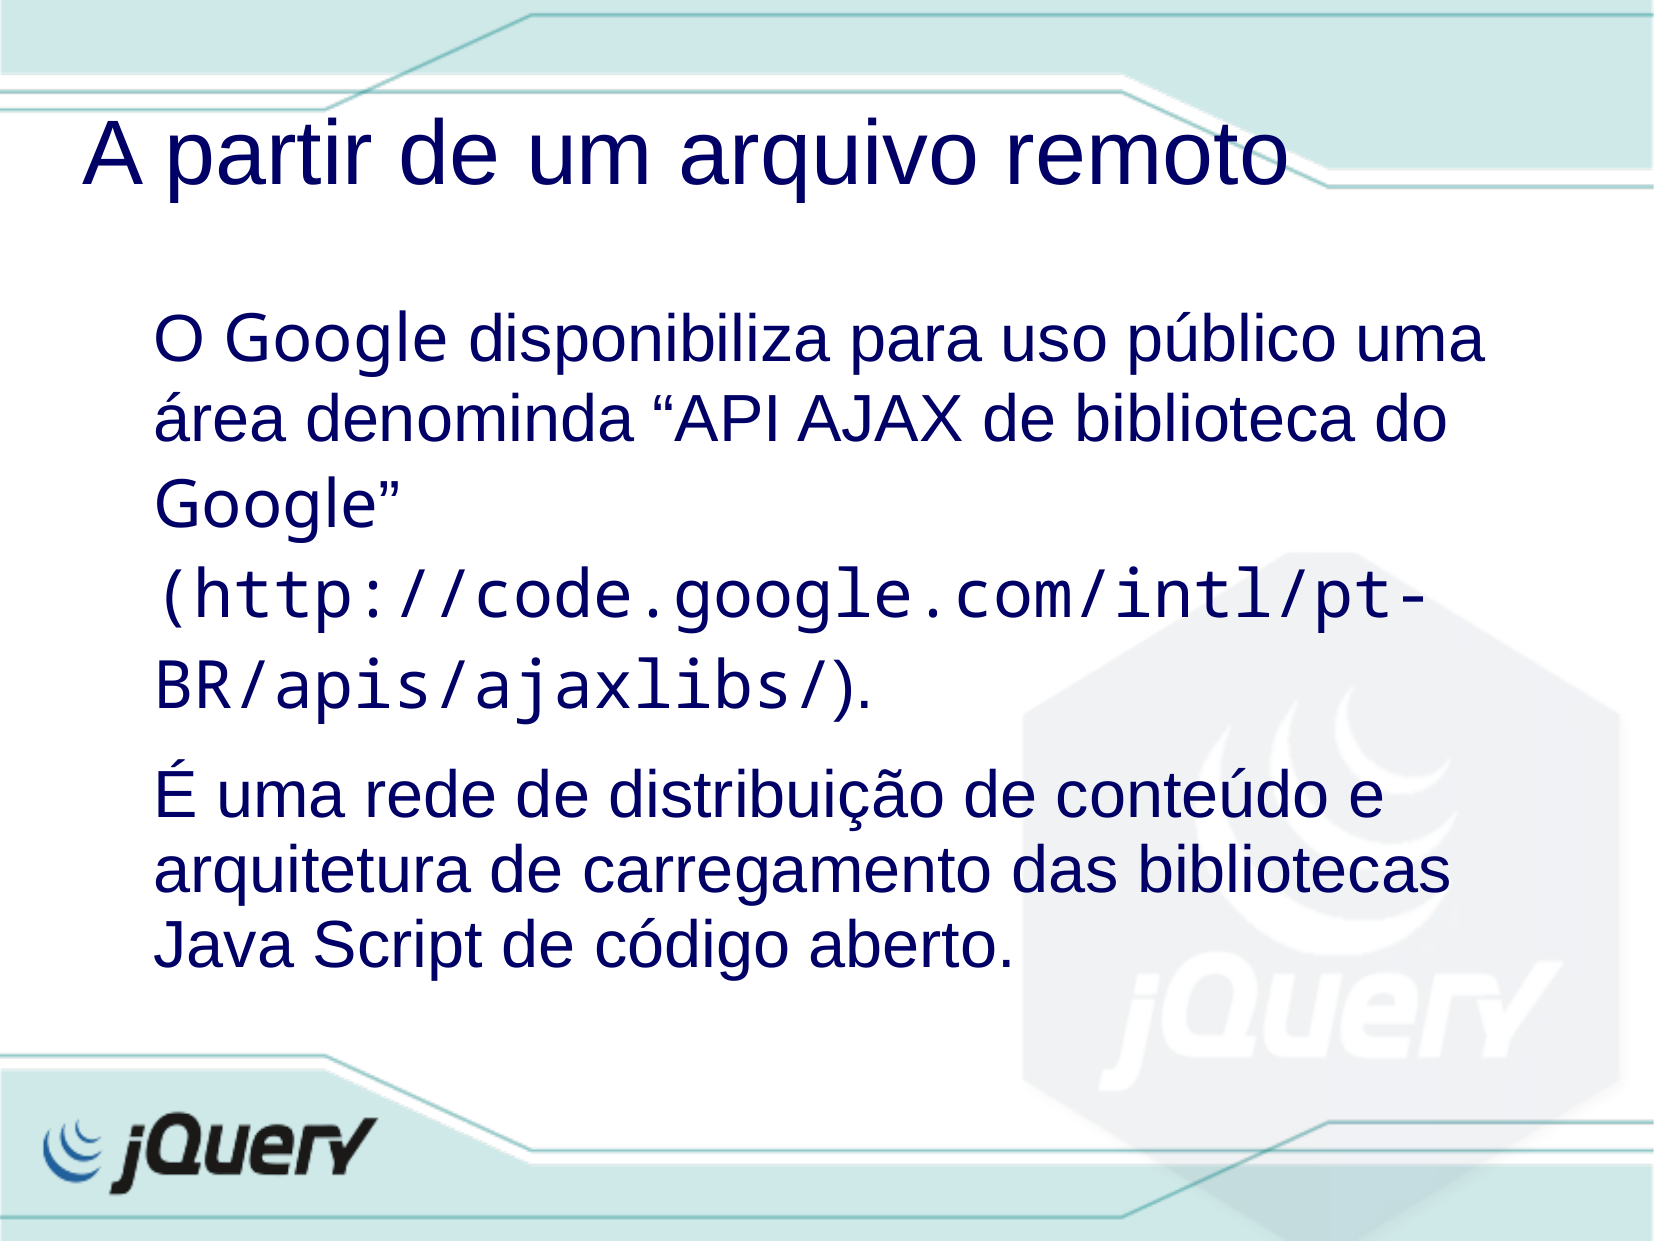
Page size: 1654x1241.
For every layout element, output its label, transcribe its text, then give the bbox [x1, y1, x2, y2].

title A partir de um arquivo remoto [82, 49, 1571, 257]
picture [0, 0, 1654, 1241]
list O Google disponibiliza para uso público uma área denominda “API AJAX de biblioteca do Google” (http://code.google.com/intl/pt-BR/apis/ajaxlibs/). É uma rede de distribuição de conteúdo e arquitetura de carregamento das bibliotecas Java Script de código aberto. [82, 290, 1571, 1010]
